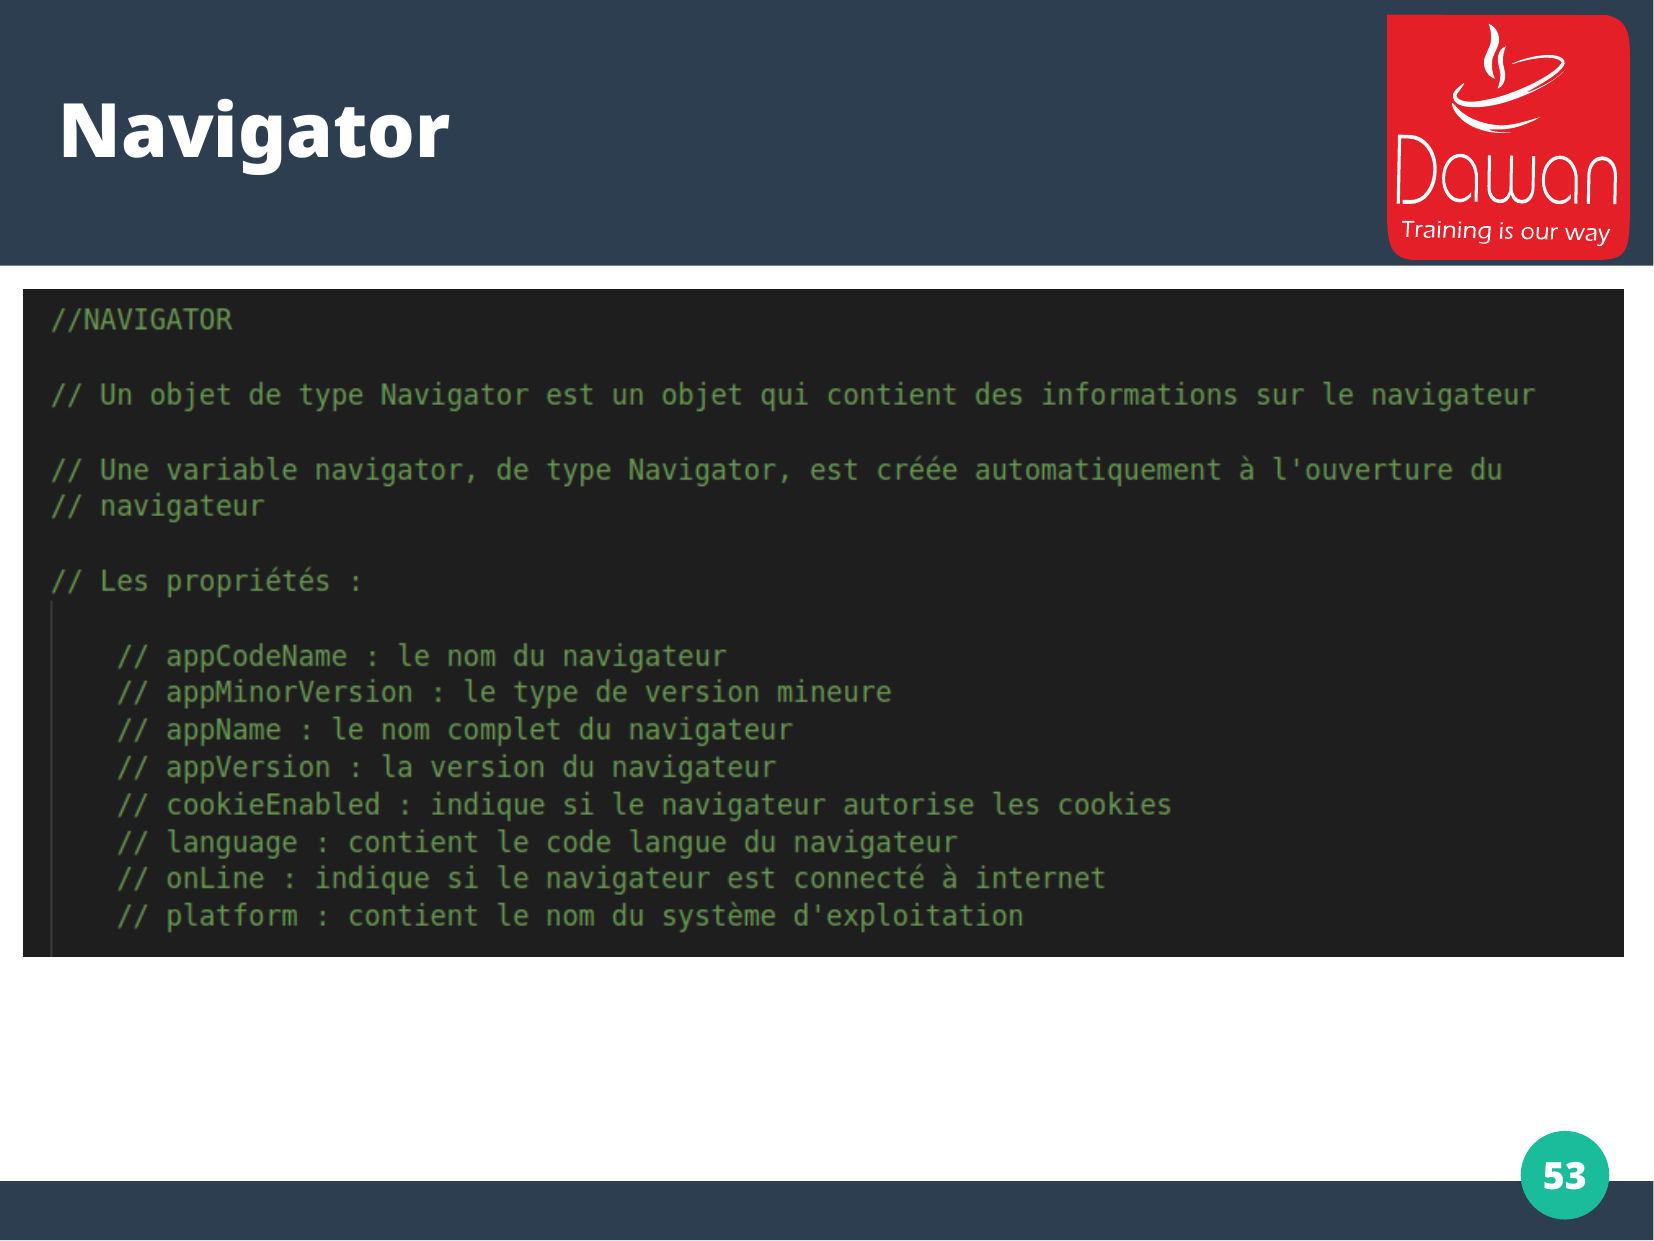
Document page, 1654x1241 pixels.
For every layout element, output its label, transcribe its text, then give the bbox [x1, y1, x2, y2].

picture [1387, 14, 1630, 260]
title Navigator [59, 49, 1387, 207]
picture [23, 289, 1624, 957]
